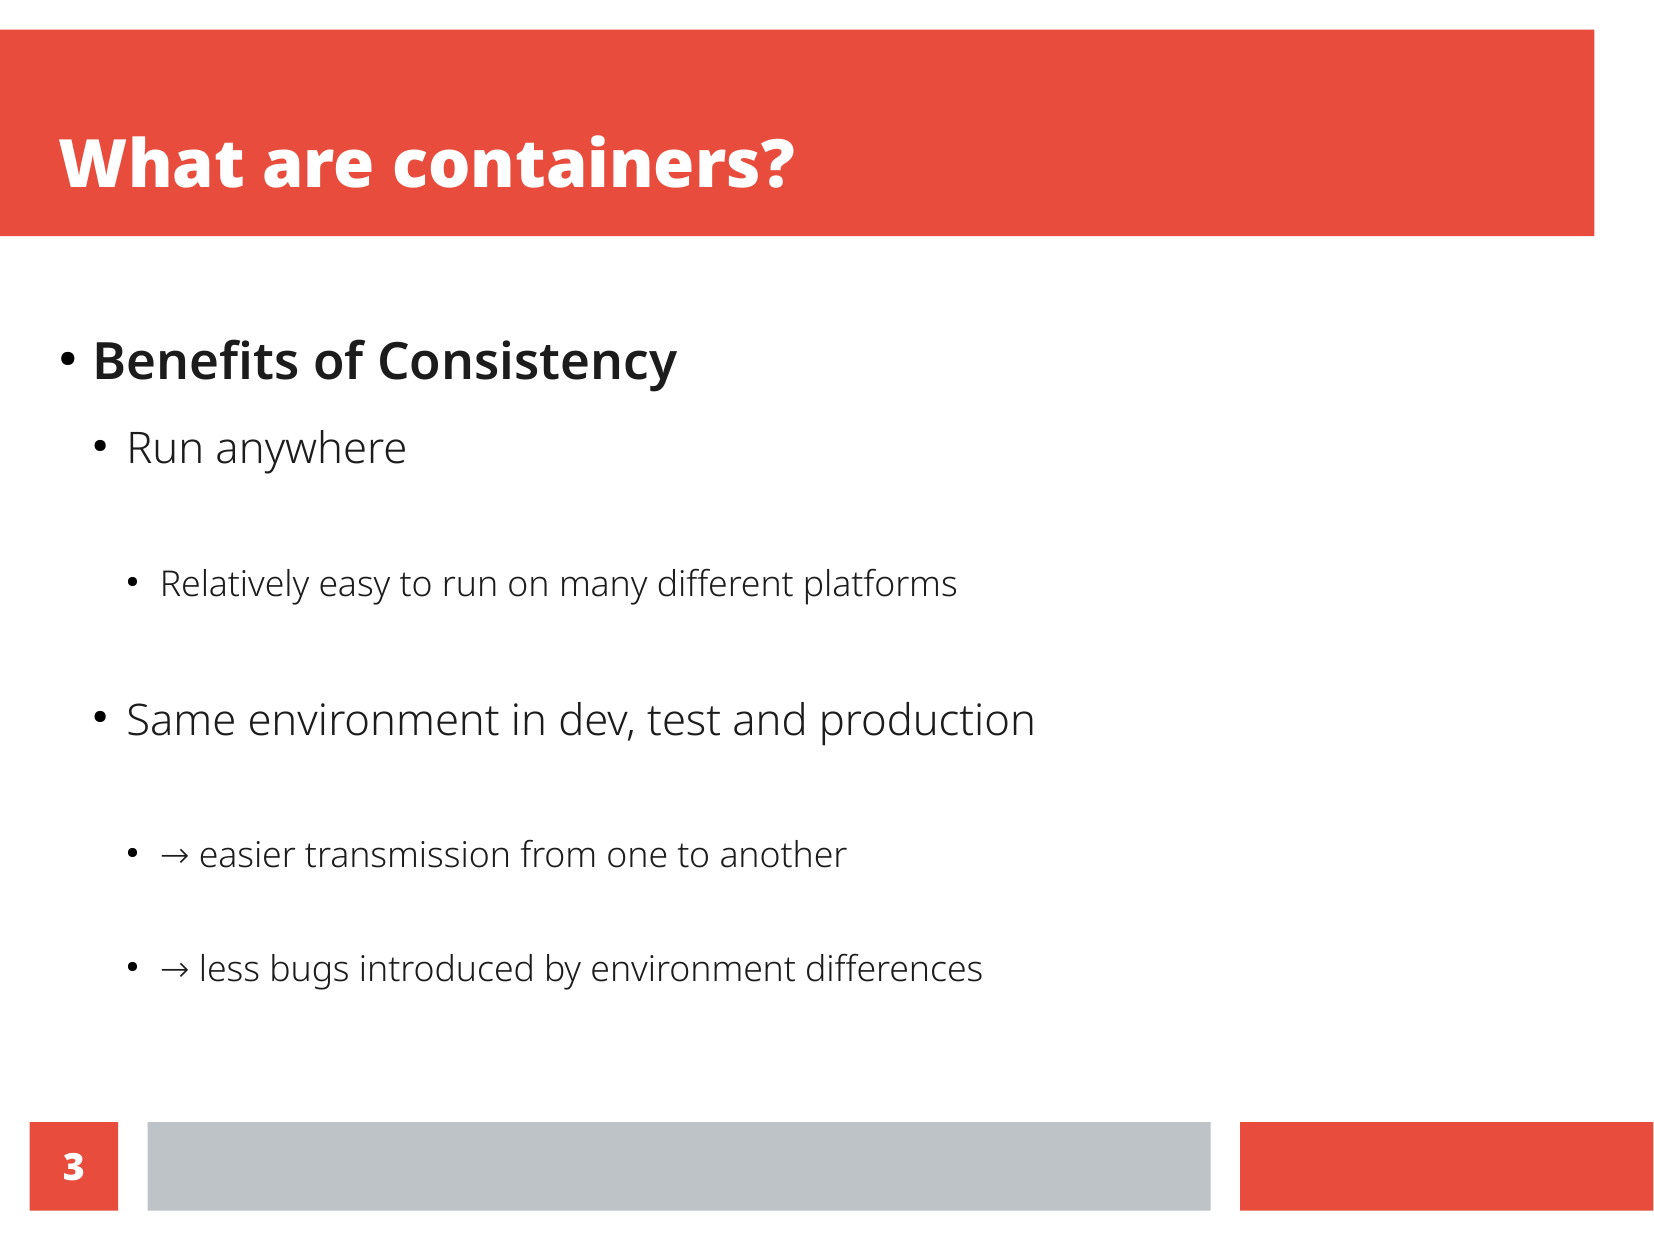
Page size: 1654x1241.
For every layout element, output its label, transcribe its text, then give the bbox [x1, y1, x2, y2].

title What are containers? [59, 59, 1595, 207]
list Benefits of Consistency Run anywhere Relatively easy to run on many different platforms Same environment in dev, test and production → easier transmission from one to another → less bugs introduced by environment differences [59, 324, 1565, 1093]
